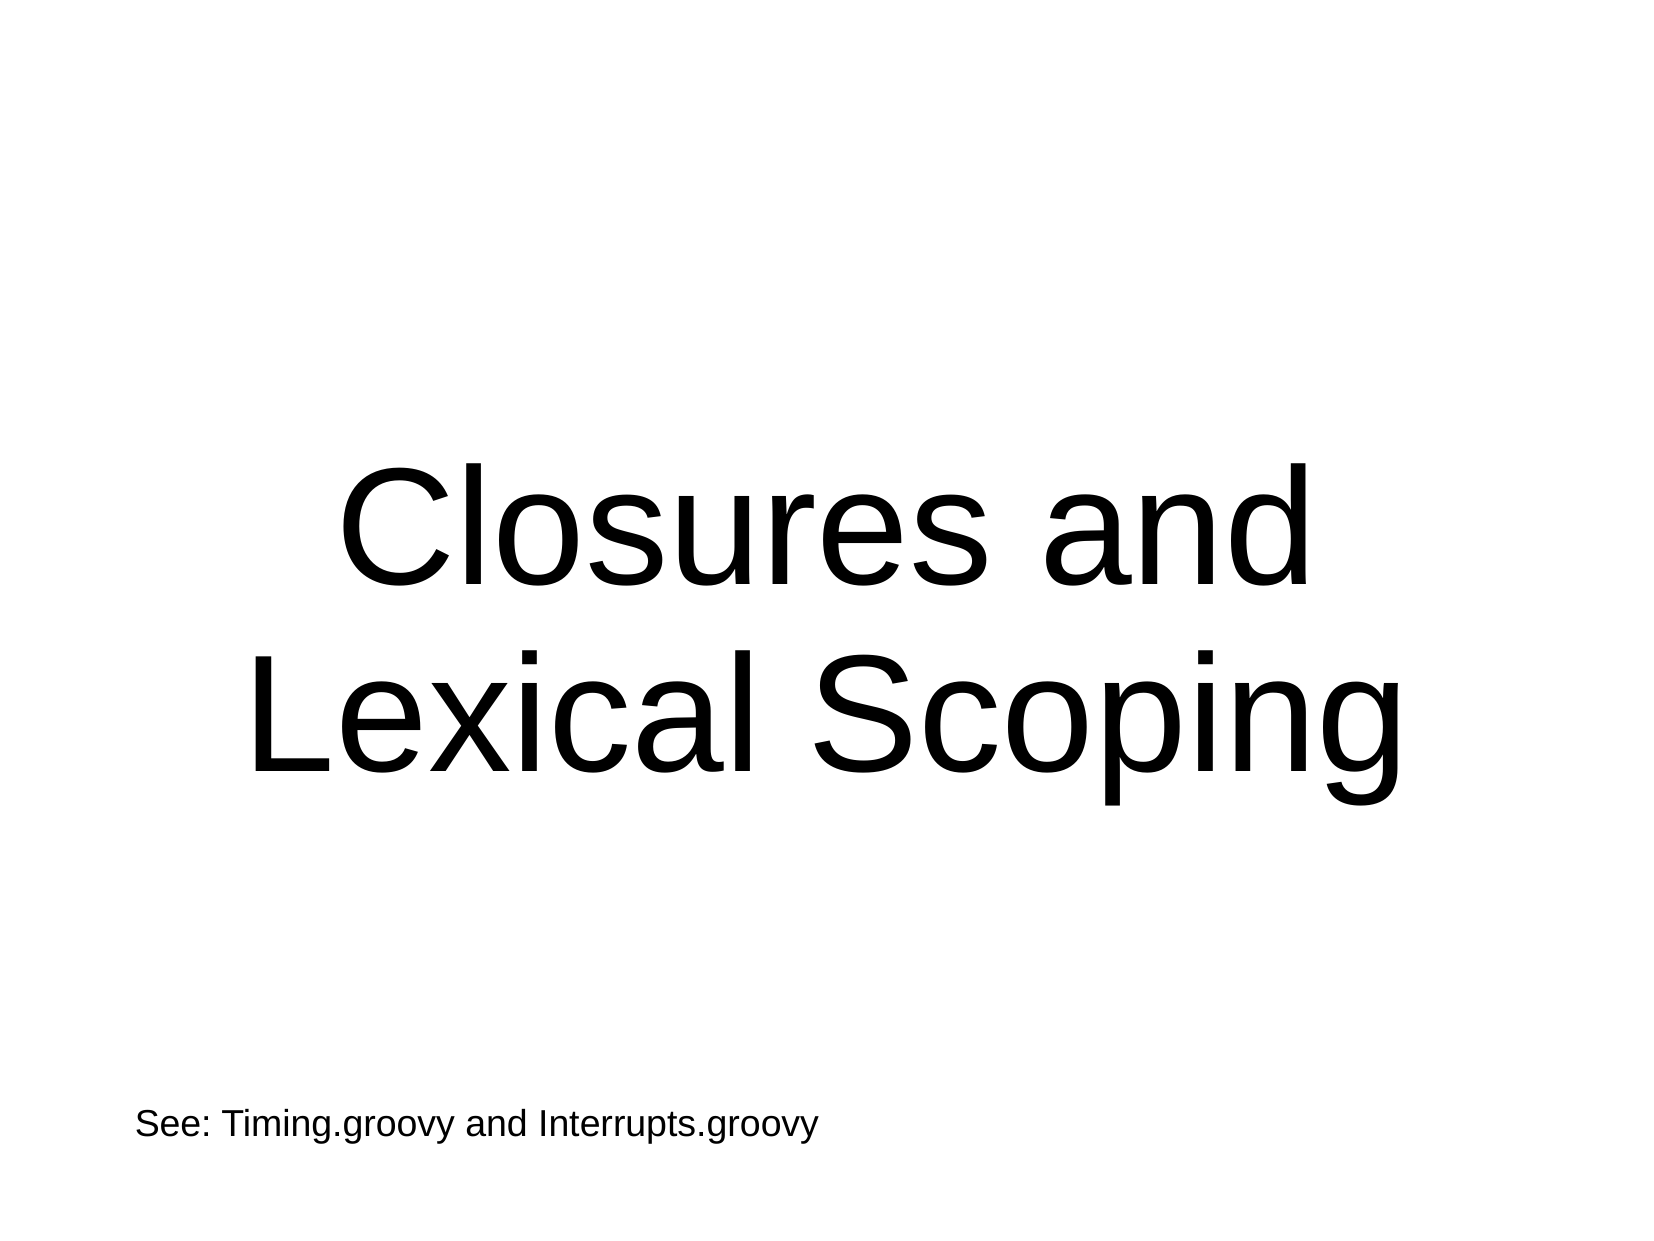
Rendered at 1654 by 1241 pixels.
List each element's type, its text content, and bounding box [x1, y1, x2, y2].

text_box See: Timing.groovy and Interrupts.groovy [120, 1095, 1531, 1152]
text_box Closures and Lexical Scoping [144, 426, 1510, 814]
